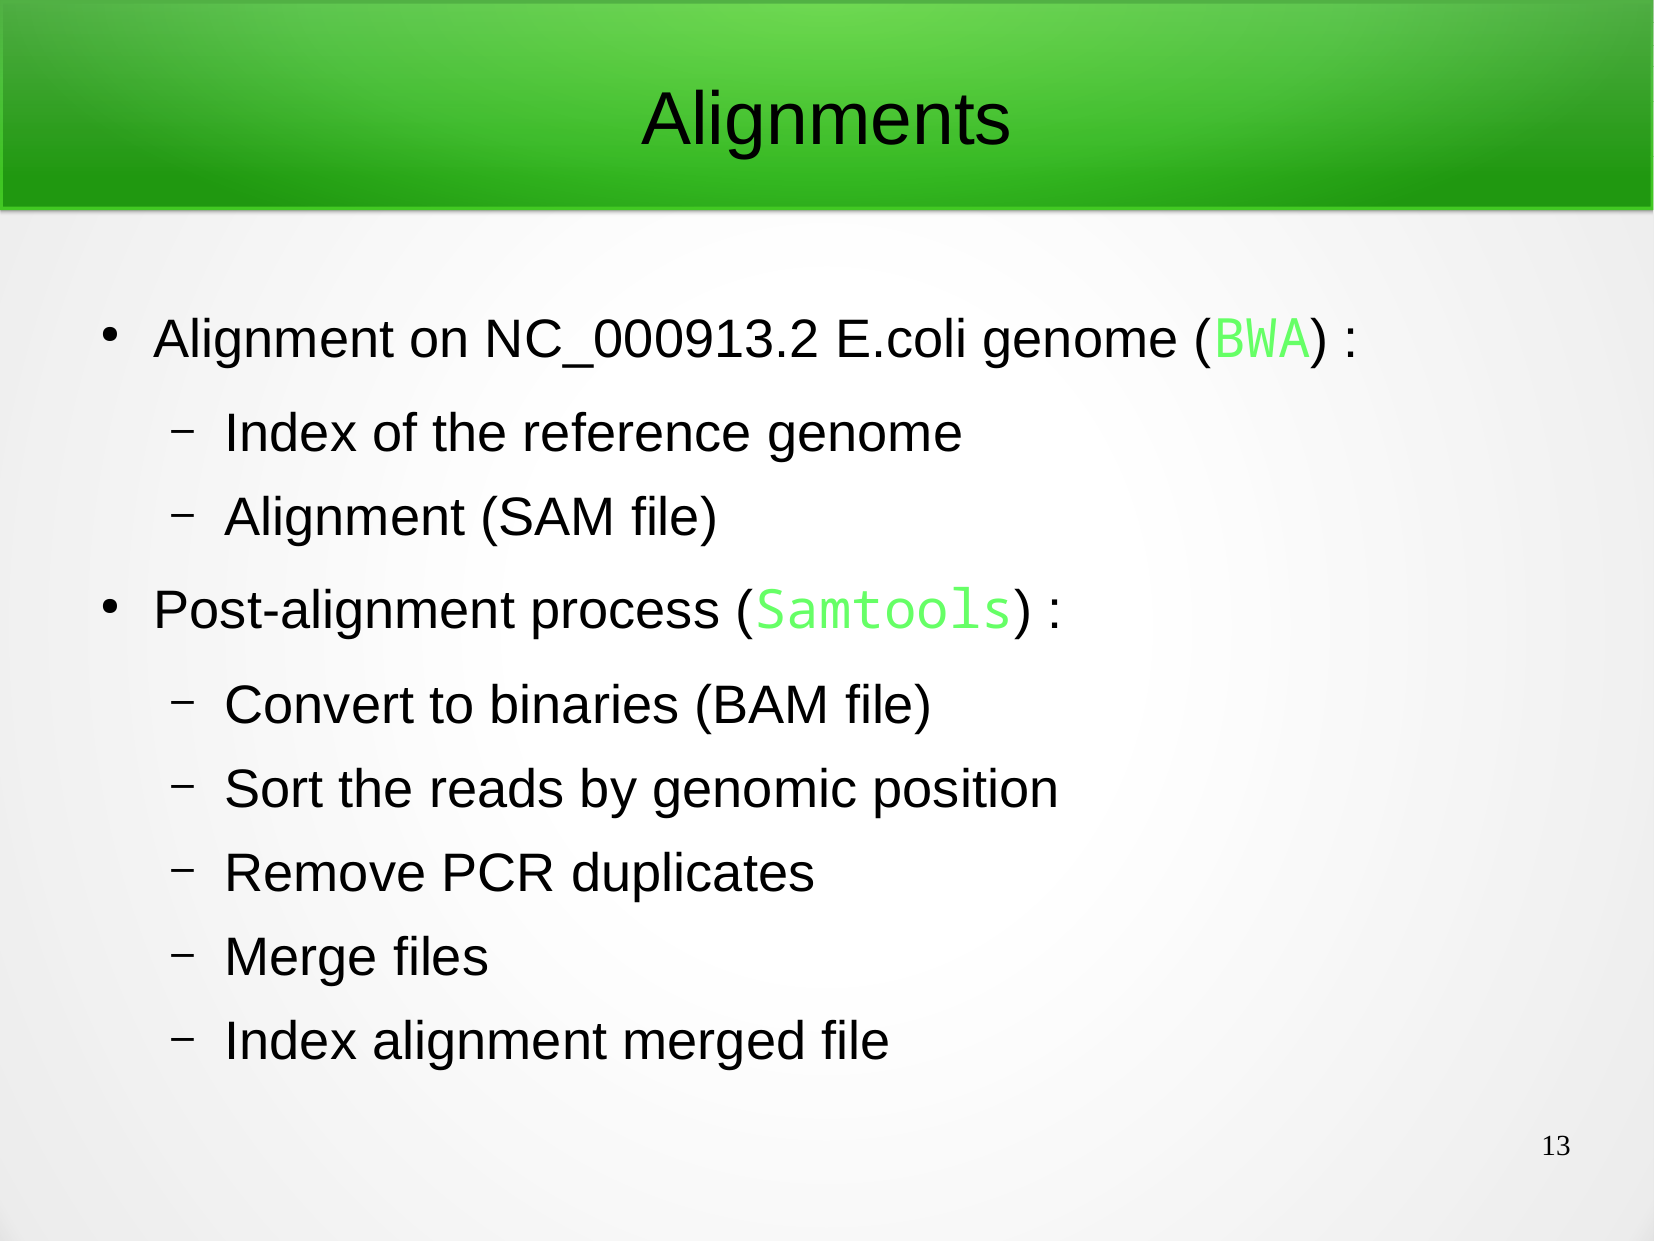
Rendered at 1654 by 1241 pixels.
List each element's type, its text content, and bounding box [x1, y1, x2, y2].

title Alignments [82, 47, 1571, 189]
list Alignment on NC_000913.2 E.coli genome (BWA) : Index of the reference genome Alignment (SAM file) Post-alignment process (Samtools) : Convert to binaries (BAM file) Sort the reads by genomic position Remove PCR duplicates Merge files Index alignment merged file [82, 299, 1571, 1186]
